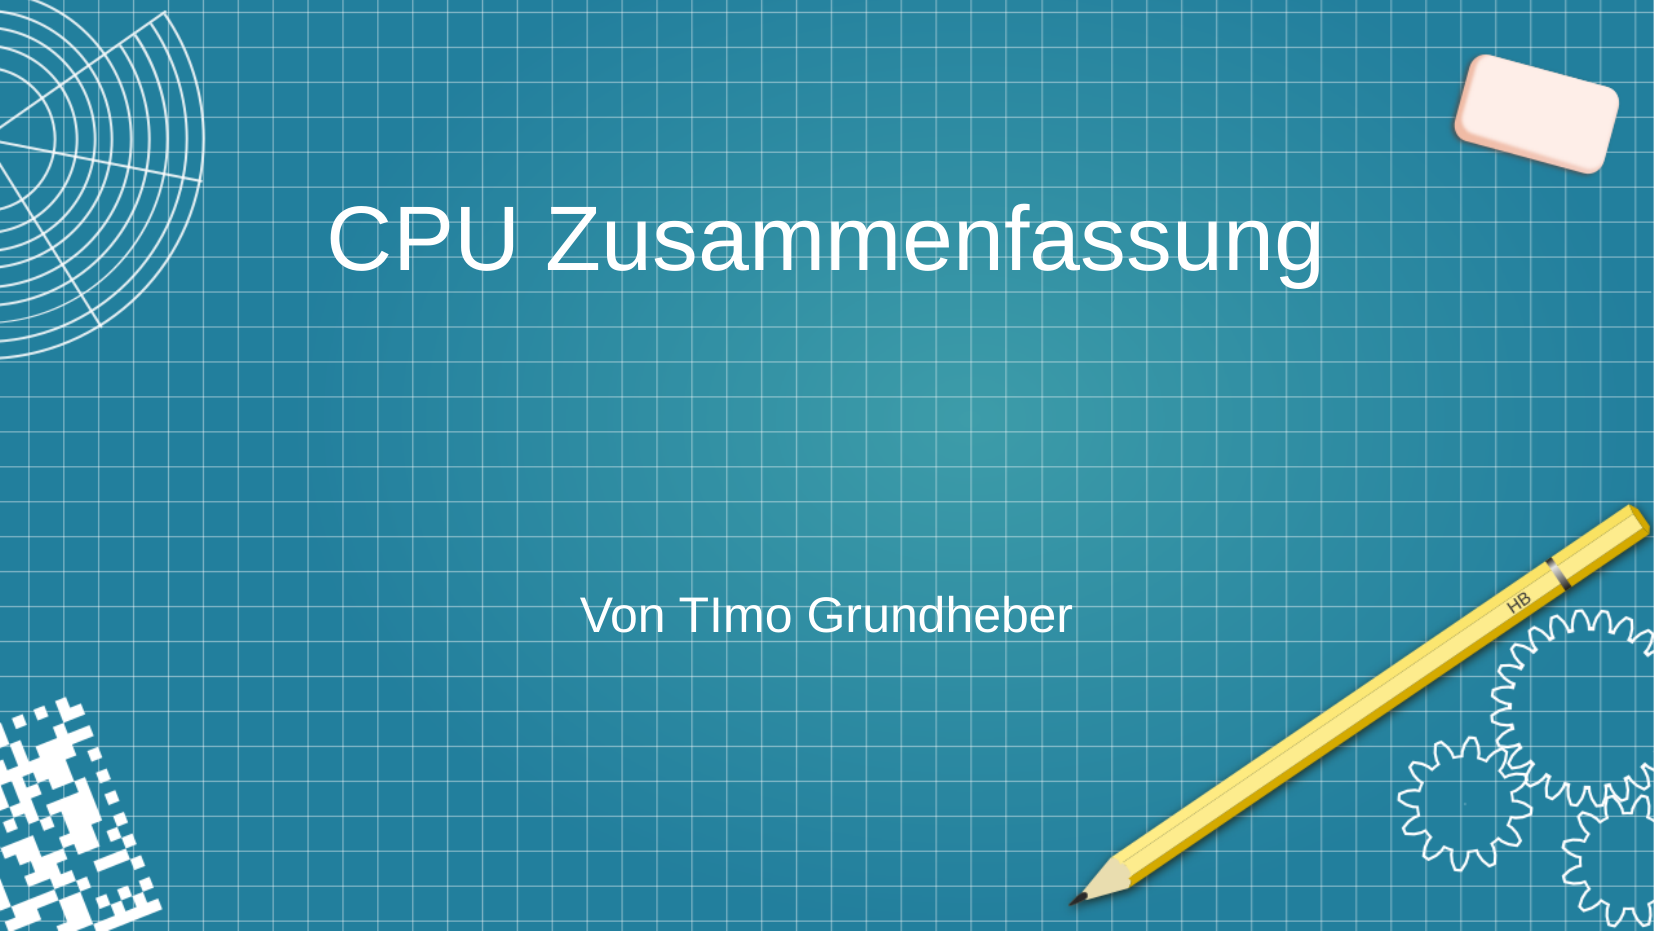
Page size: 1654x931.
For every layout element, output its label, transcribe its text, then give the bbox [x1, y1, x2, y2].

subtitle Von TImo Grundheber [82, 389, 1571, 842]
title CPU Zusammenfassung [82, 132, 1571, 346]
picture [0, 0, 1654, 931]
